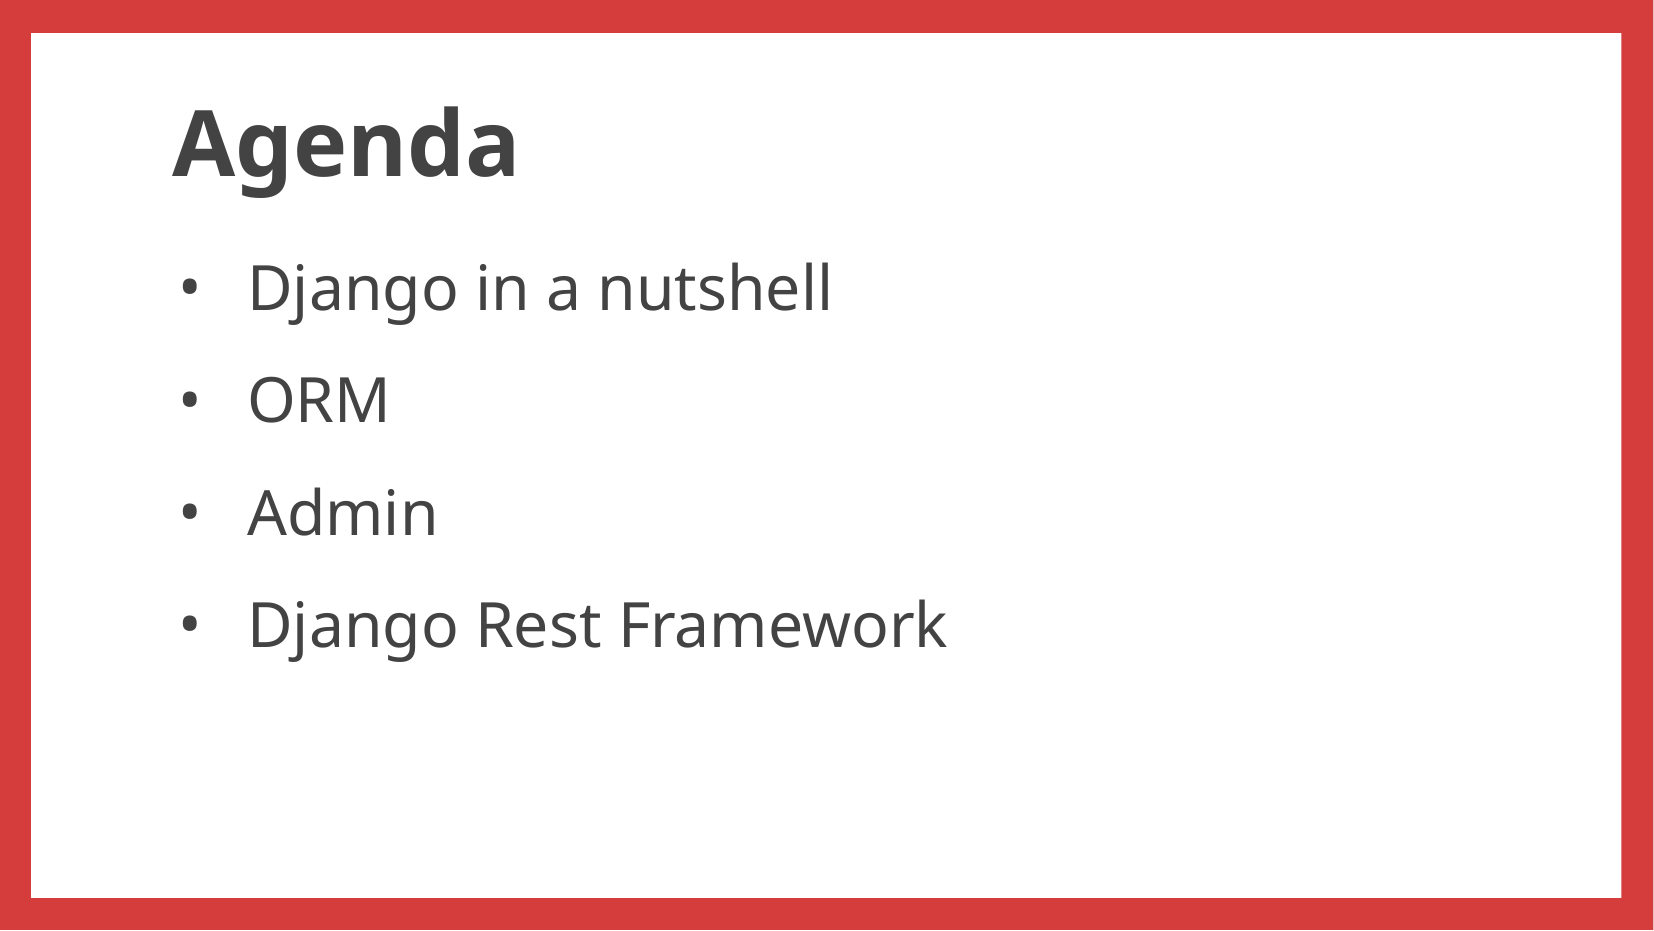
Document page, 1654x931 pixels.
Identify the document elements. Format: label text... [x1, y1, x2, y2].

title Agenda [157, 54, 1497, 203]
list Django in a nutshell ORM Admin Django Rest Framework [157, 203, 1497, 809]
